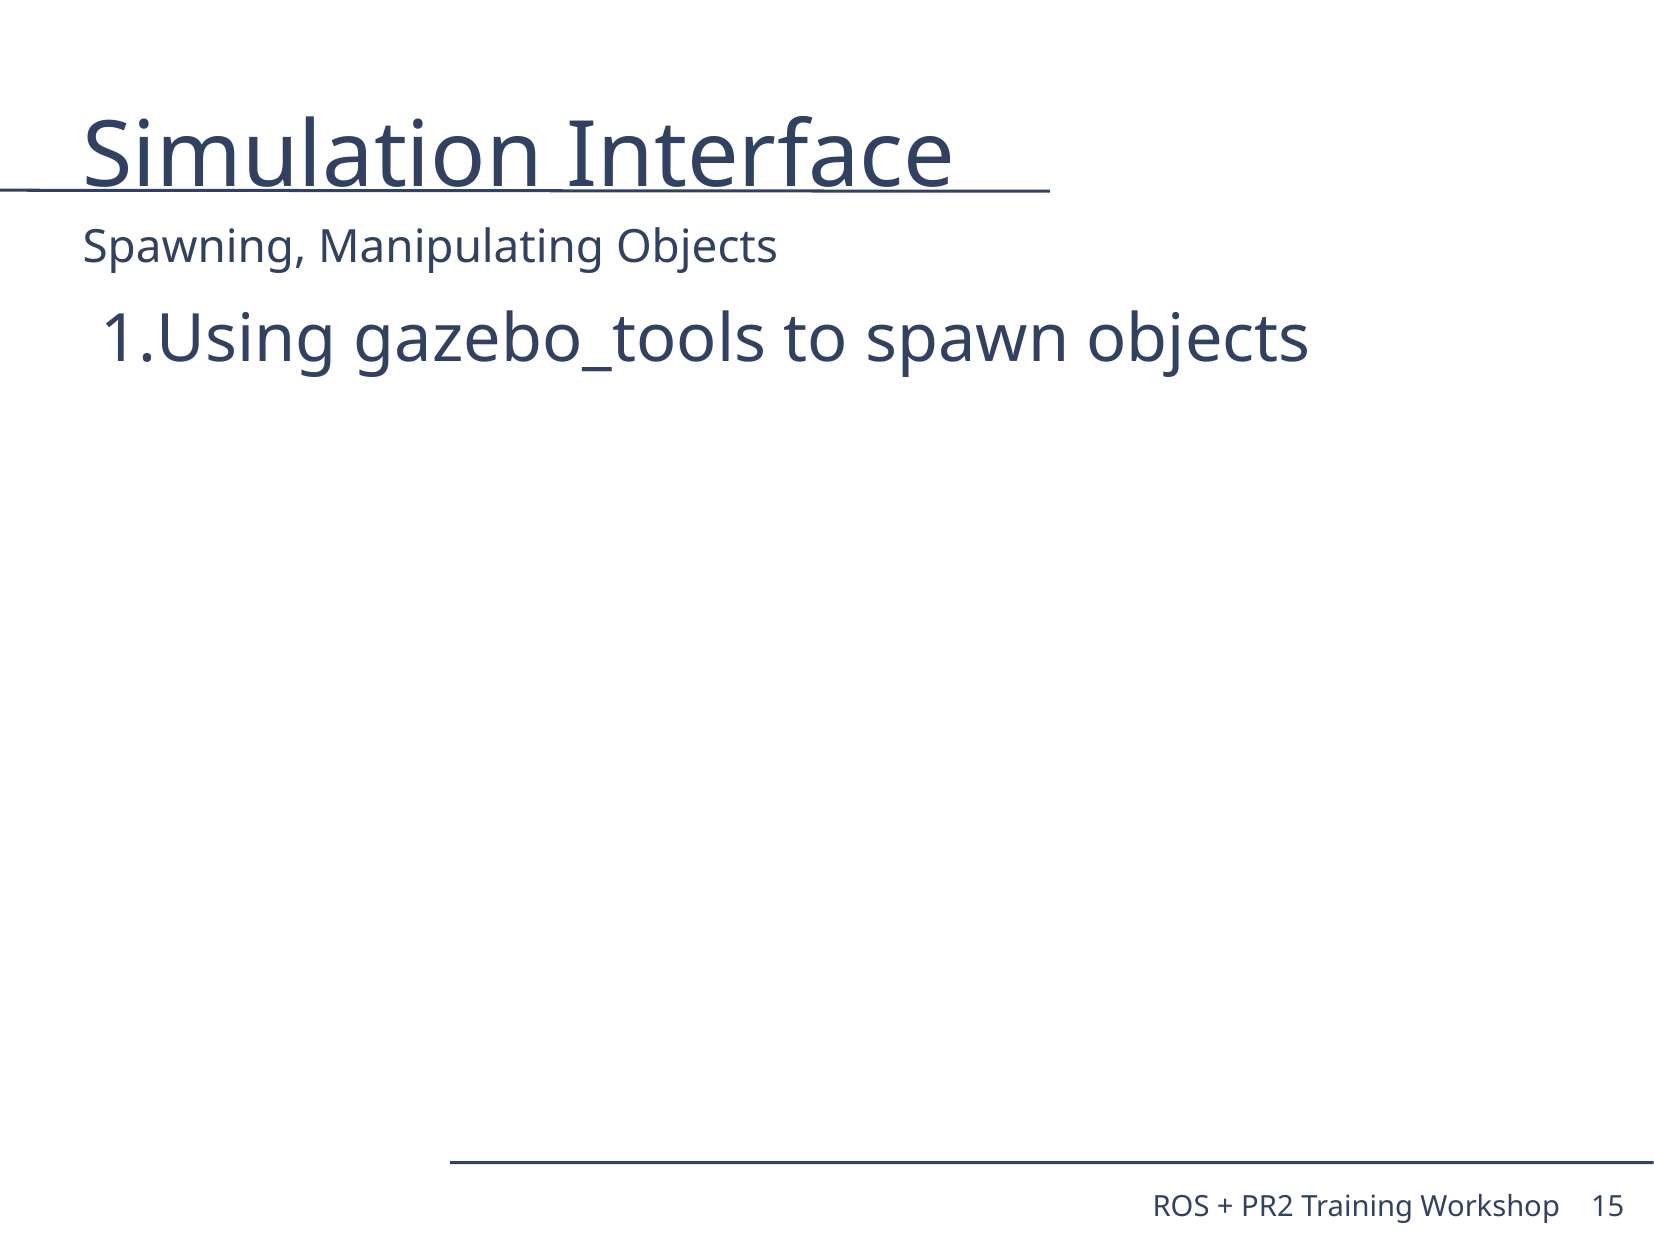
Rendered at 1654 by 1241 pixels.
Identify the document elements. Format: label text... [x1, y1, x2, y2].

title Simulation Interface Spawning, Manipulating Objects [82, 78, 1571, 287]
list Using gazebo_tools to spawn objects [82, 290, 1571, 1109]
